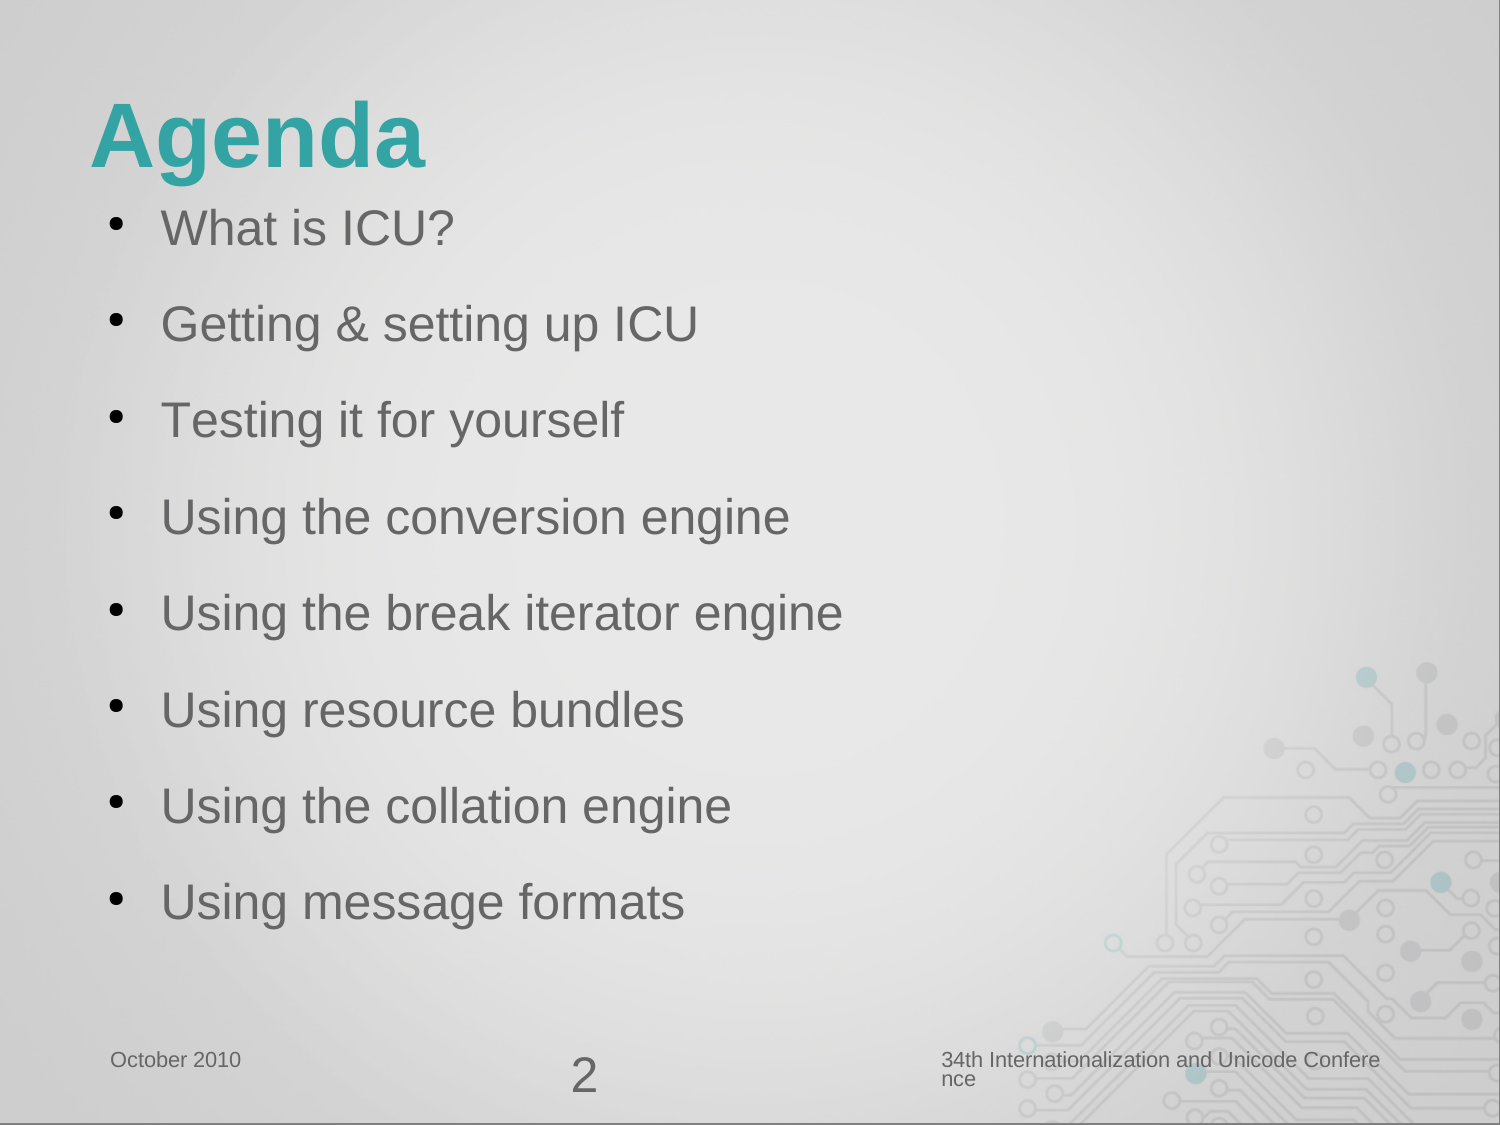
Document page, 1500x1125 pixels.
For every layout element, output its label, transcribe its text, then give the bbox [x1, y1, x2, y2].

title Agenda [75, 68, 1426, 187]
picture [0, 0, 1499, 1123]
list What is ICU? Getting & setting up ICU Testing it for yourself Using the conversion engine Using the break iterator engine Using resource bundles Using the collation engine Using message formats [75, 187, 1426, 993]
